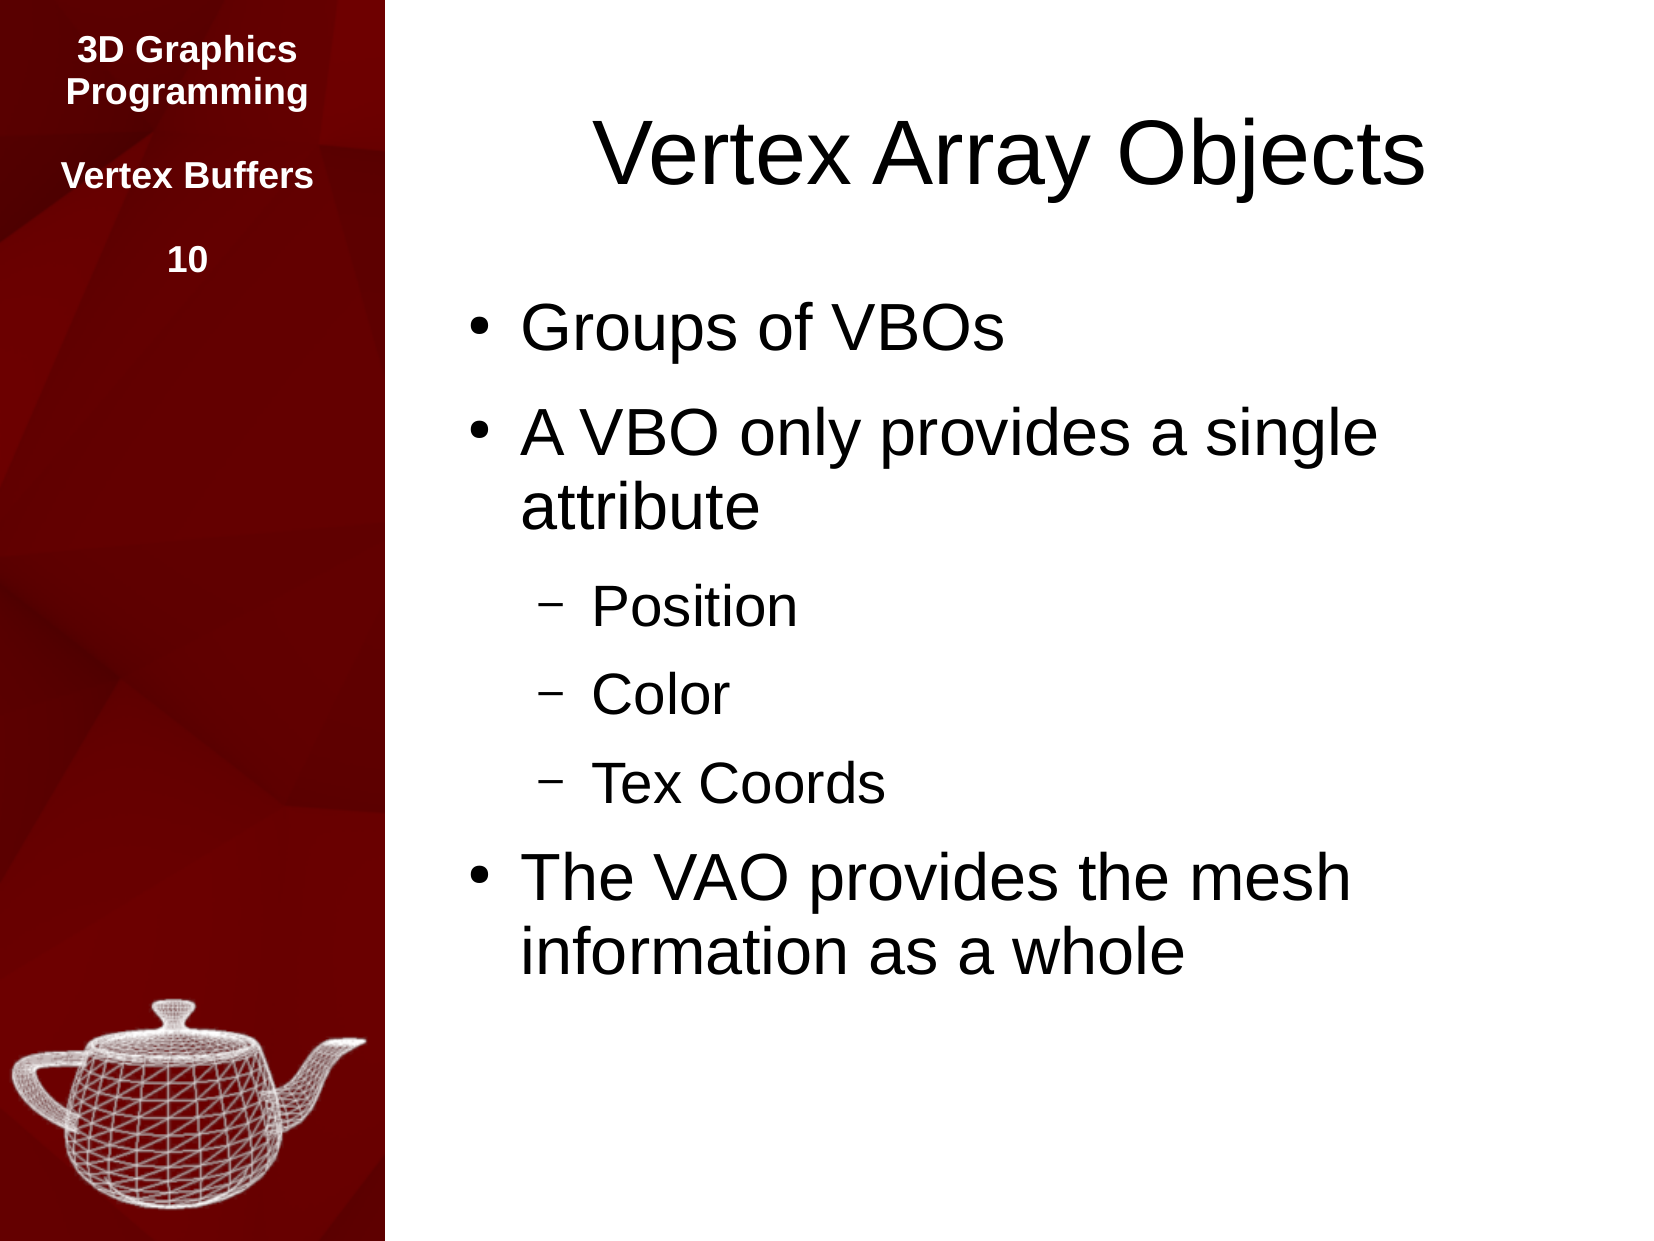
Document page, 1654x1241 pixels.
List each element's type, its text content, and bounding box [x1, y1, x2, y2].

title Vertex Array Objects [450, 49, 1571, 257]
list Groups of VBOs A VBO only provides a single attribute Position Color Tex Coords The VAO provides the mesh information as a whole [450, 290, 1571, 1010]
picture [0, 0, 385, 1241]
